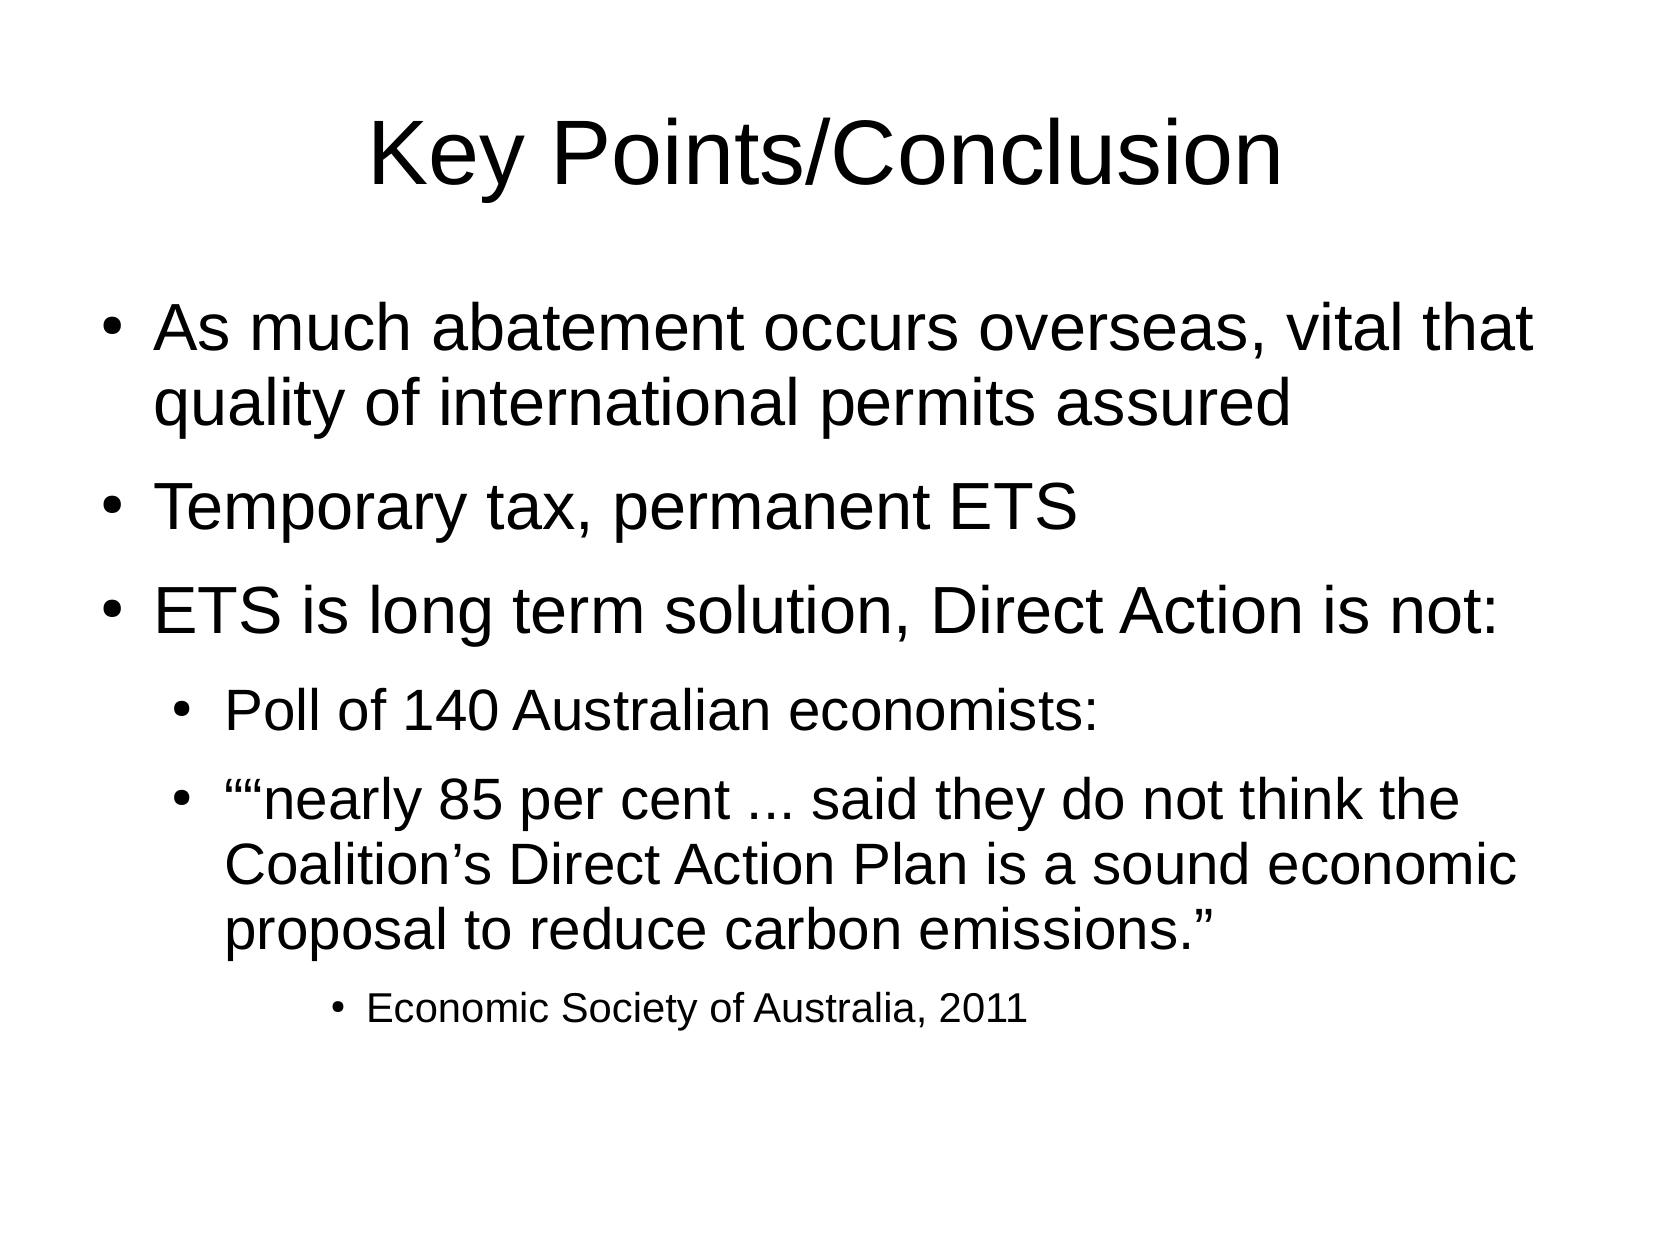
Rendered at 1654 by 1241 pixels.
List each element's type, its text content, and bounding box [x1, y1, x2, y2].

title Key Points/Conclusion [82, 49, 1571, 257]
list As much abatement occurs overseas, vital that quality of international permits assured Temporary tax, permanent ETS ETS is long term solution, Direct Action is not: Poll of 140 Australian economists: ““nearly 85 per cent ... said they do not think the Coalition’s Direct Action Plan is a sound economic proposal to reduce carbon emissions.” Economic Society of Australia, 2011 [82, 290, 1571, 1109]
